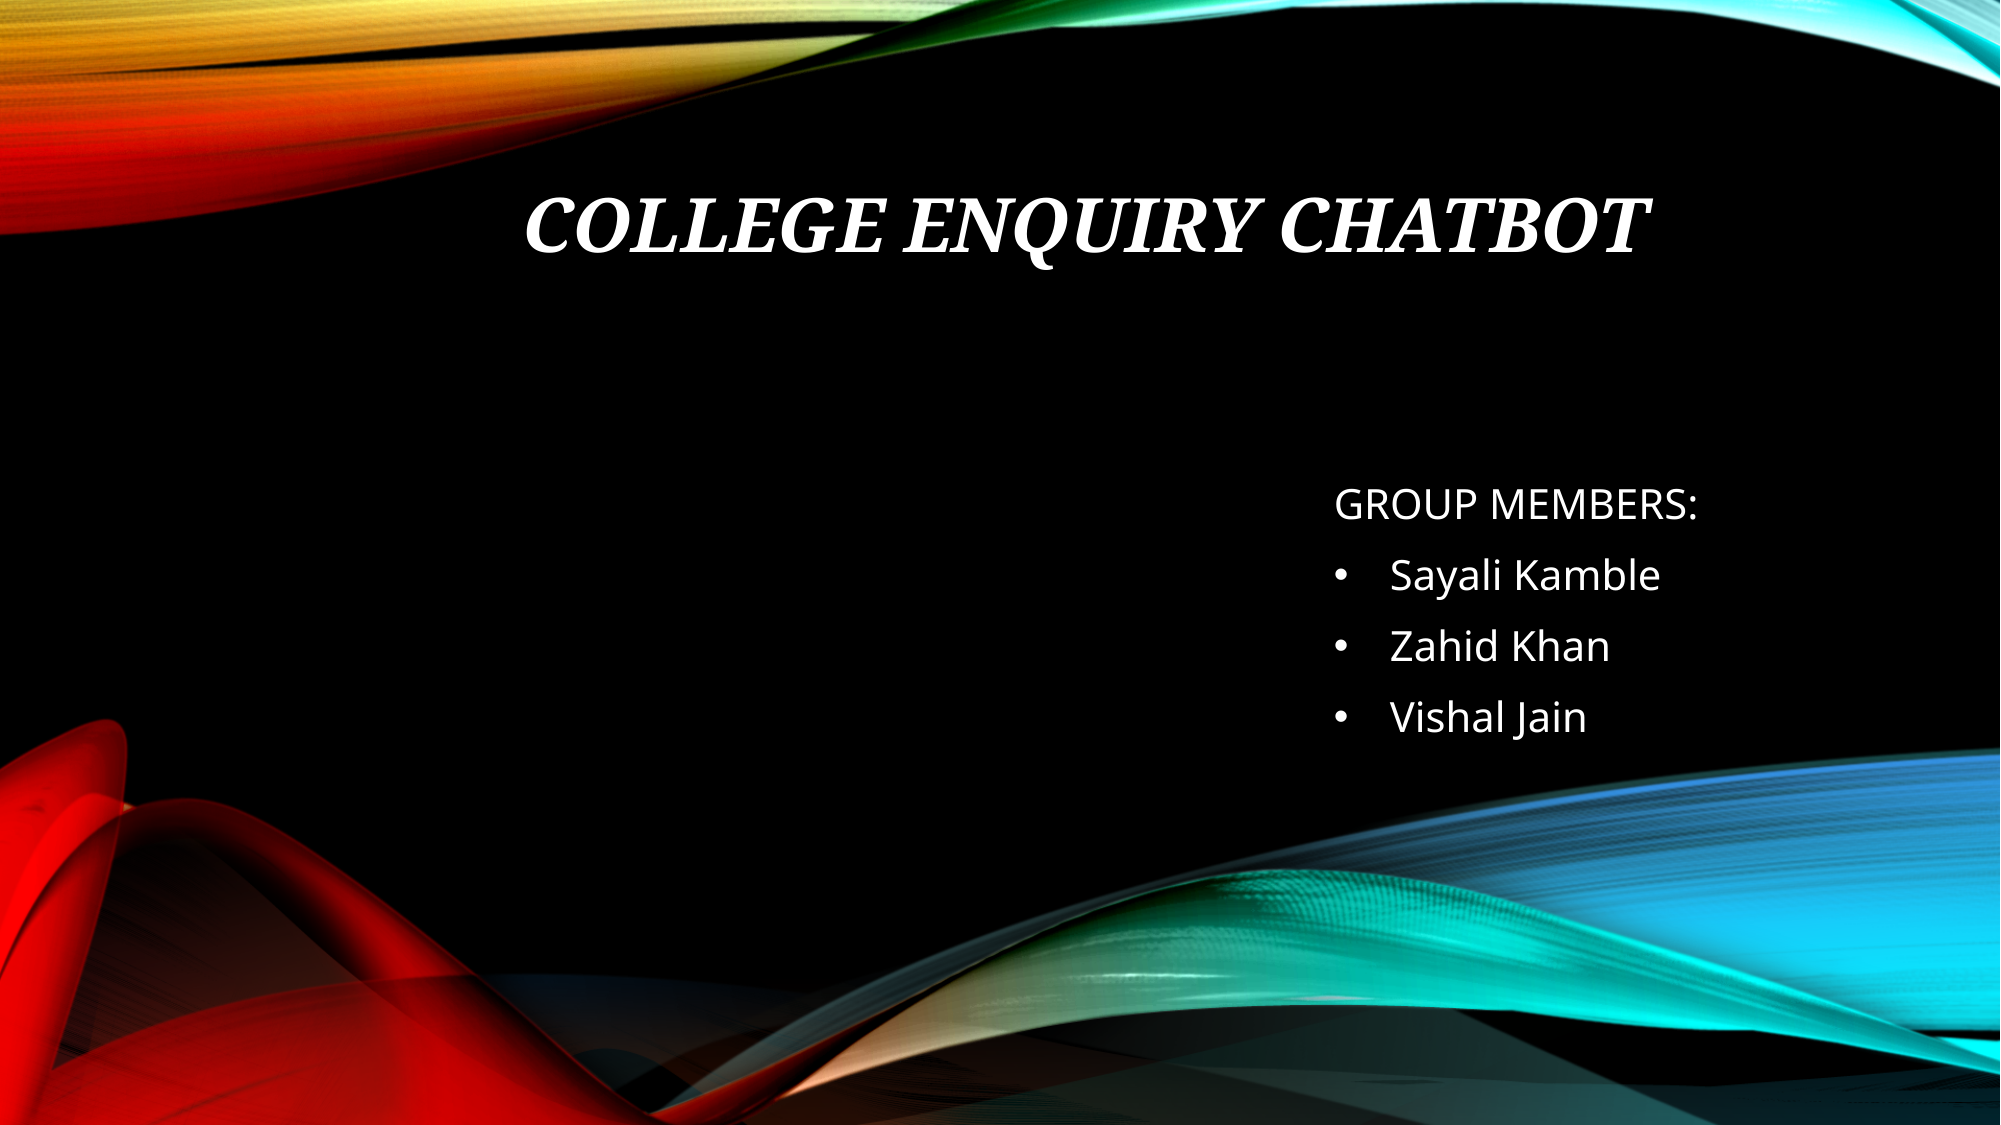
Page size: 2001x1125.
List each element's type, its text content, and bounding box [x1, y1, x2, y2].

picture [1036, 203, 1053, 207]
subtitle GROUP MEMBERS: Sayali Kamble Zahid Khan Vishal Jain [1318, 470, 1948, 731]
picture [1454, 203, 1466, 207]
picture [1517, 203, 1527, 207]
picture [1566, 203, 1583, 207]
picture [548, 202, 563, 207]
picture [0, 717, 2000, 1125]
picture [0, 0, 2000, 237]
picture [1303, 202, 1318, 207]
picture [804, 203, 821, 207]
picture [757, 203, 772, 207]
picture [1634, 203, 1646, 207]
picture [1182, 203, 1193, 207]
picture [864, 203, 879, 207]
picture [1611, 203, 1623, 207]
picture [931, 203, 946, 207]
title College Enquiry chatbot [243, 207, 1698, 276]
picture [1477, 203, 1489, 207]
picture [598, 203, 615, 207]
